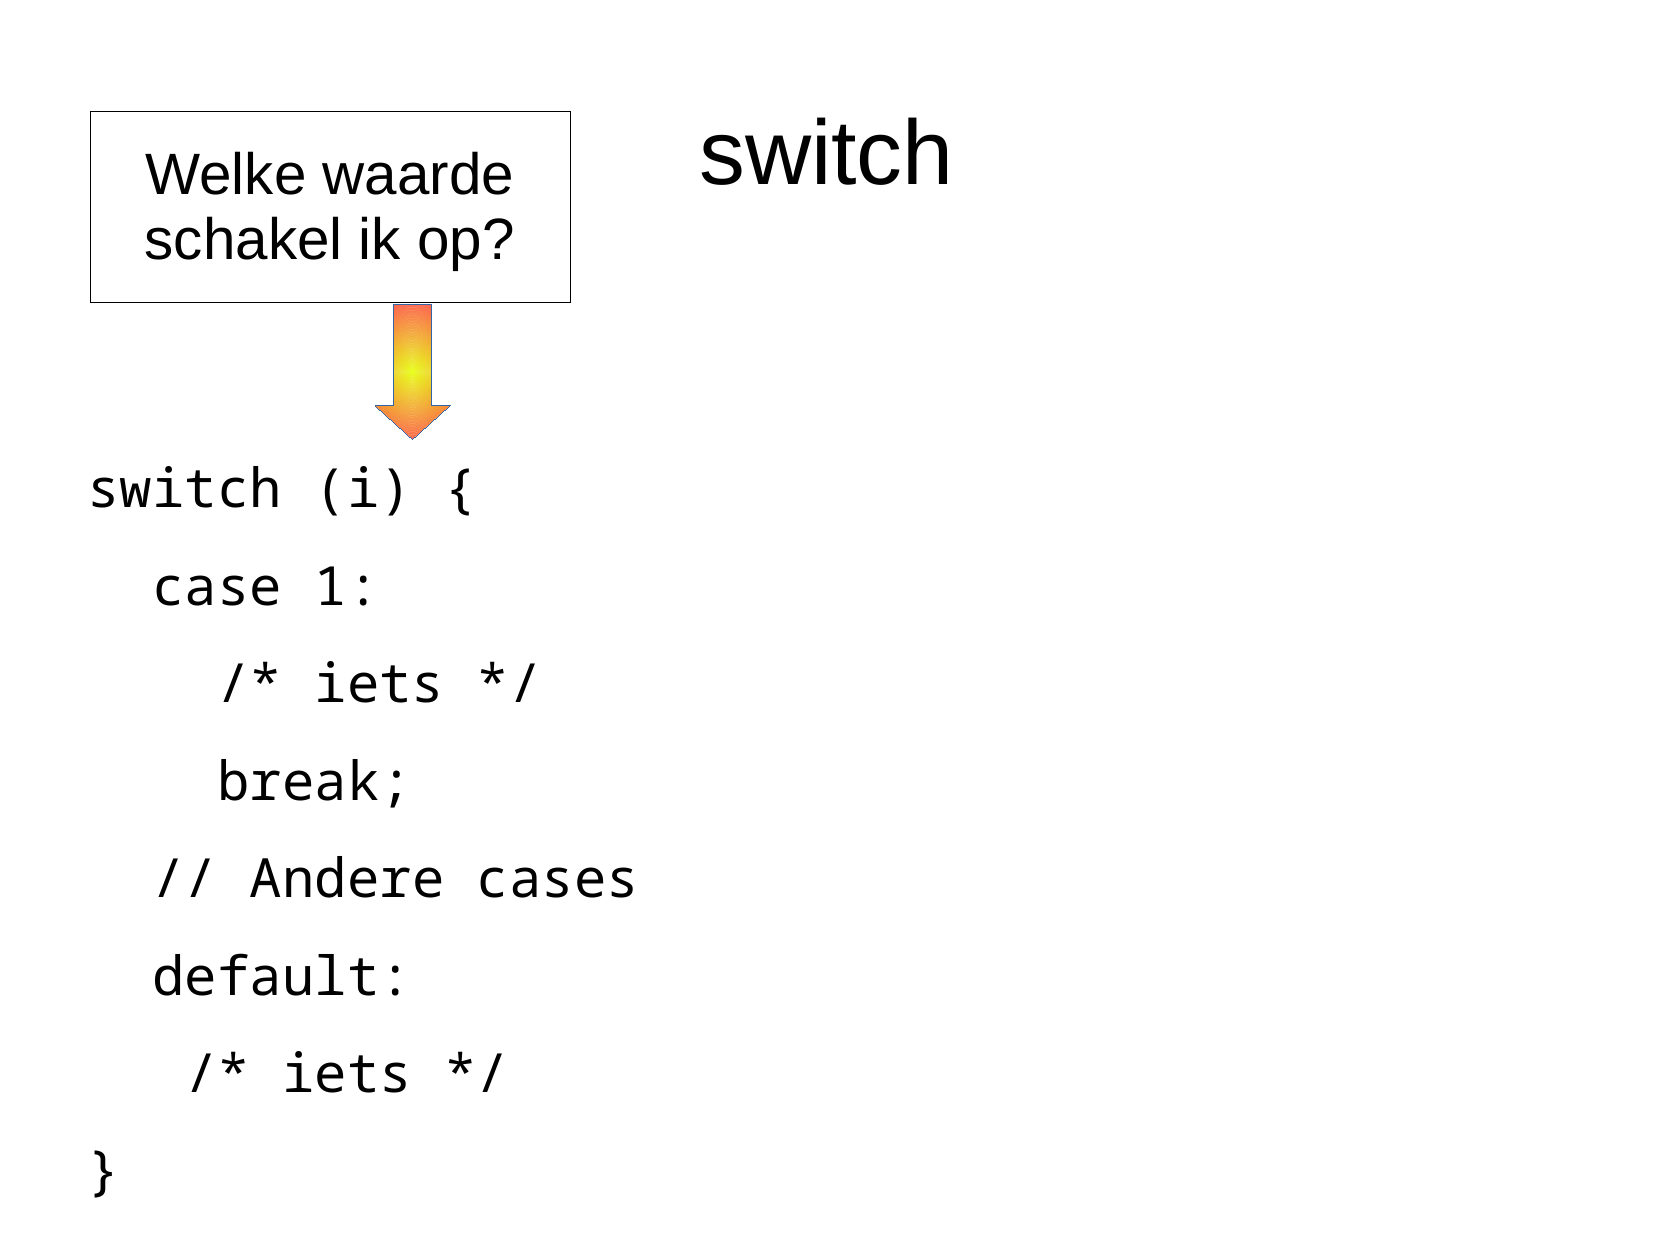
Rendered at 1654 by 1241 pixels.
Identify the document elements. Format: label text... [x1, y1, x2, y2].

title switch [82, 49, 1571, 257]
text_box Welke waarde schakel ik op? [90, 111, 571, 303]
list switch (i) { case 1: /* iets */ break; // Andere cases default: /* iets */ } [30, 450, 1636, 1216]
text_box [375, 304, 451, 440]
